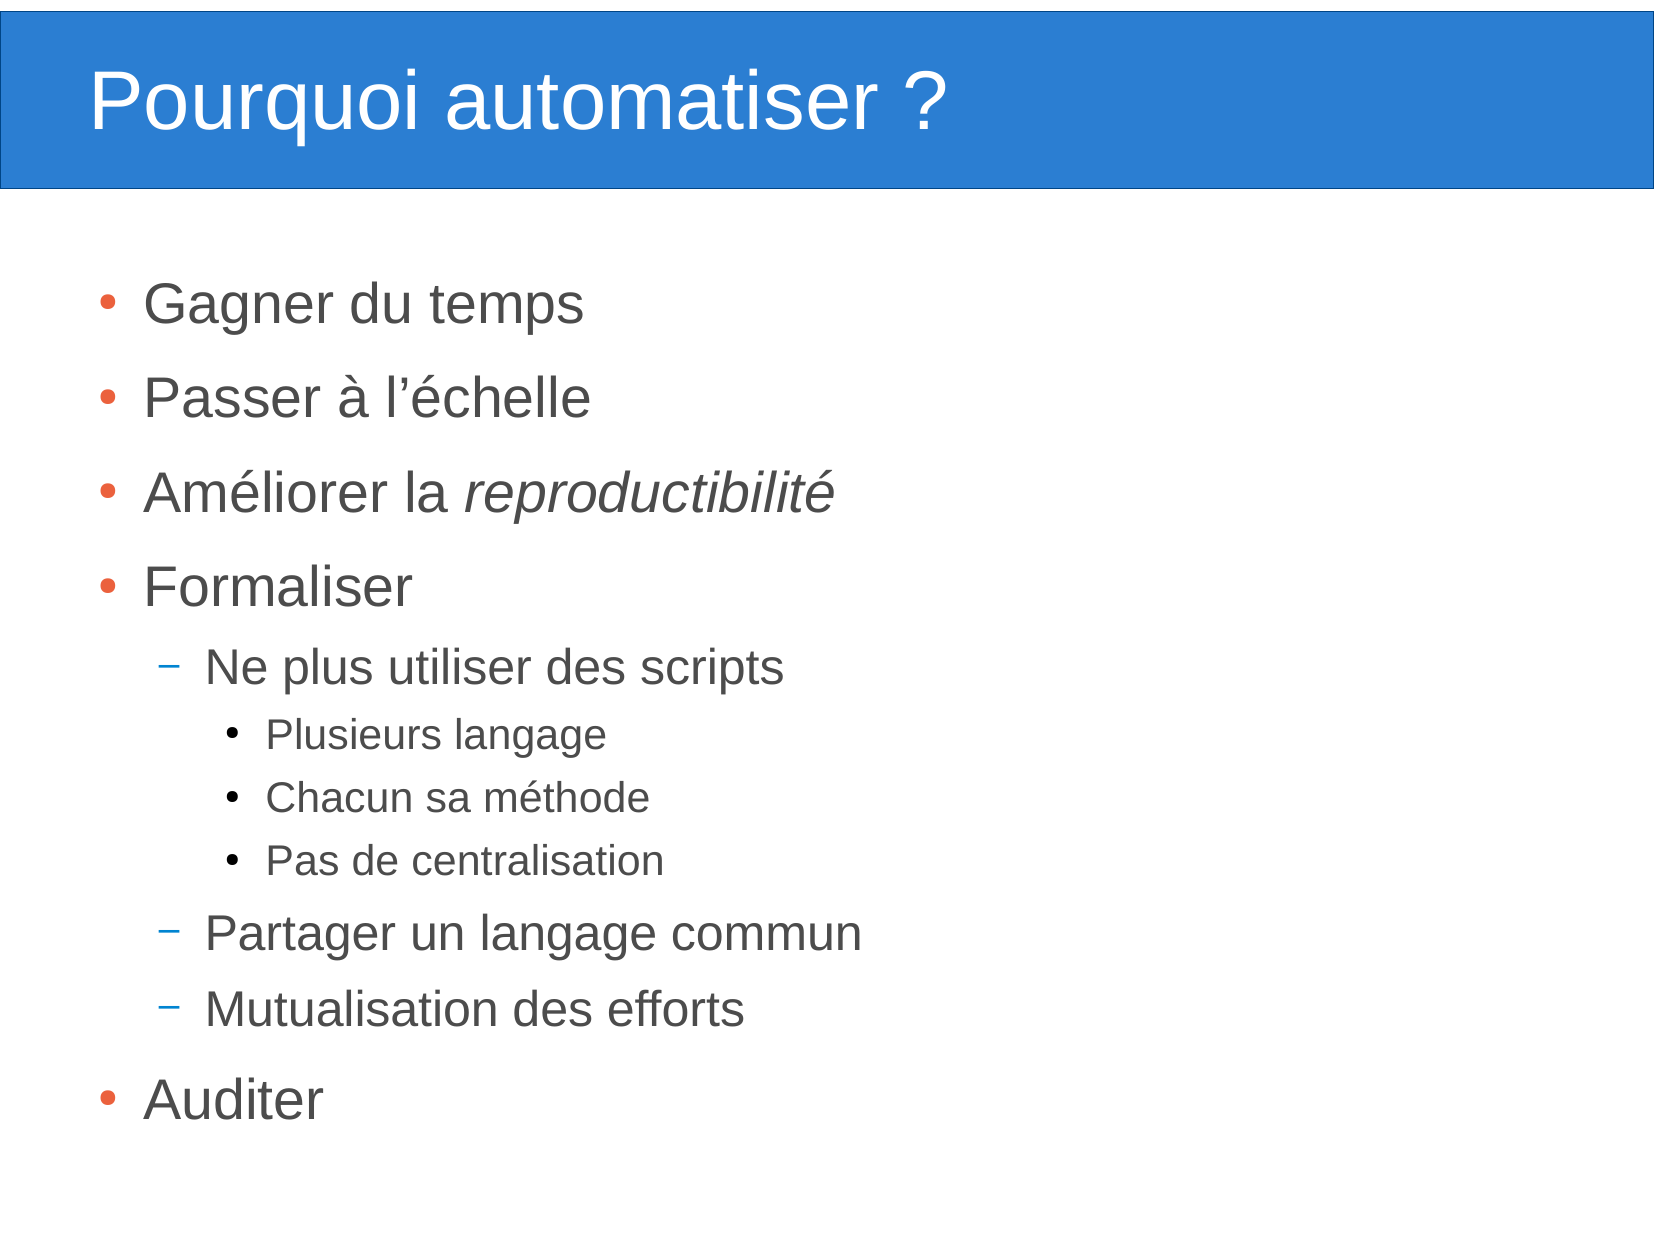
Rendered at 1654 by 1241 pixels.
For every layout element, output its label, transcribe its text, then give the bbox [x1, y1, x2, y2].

list Gagner du temps Passer à l’échelle Améliorer la reproductibilité Formaliser Ne plus utiliser des scripts Plusieurs langage Chacun sa méthode Pas de centralisation Partager un langage commun Mutualisation des efforts Auditer [82, 271, 1571, 1134]
title Pourquoi automatiser ? [0, 11, 1654, 189]
